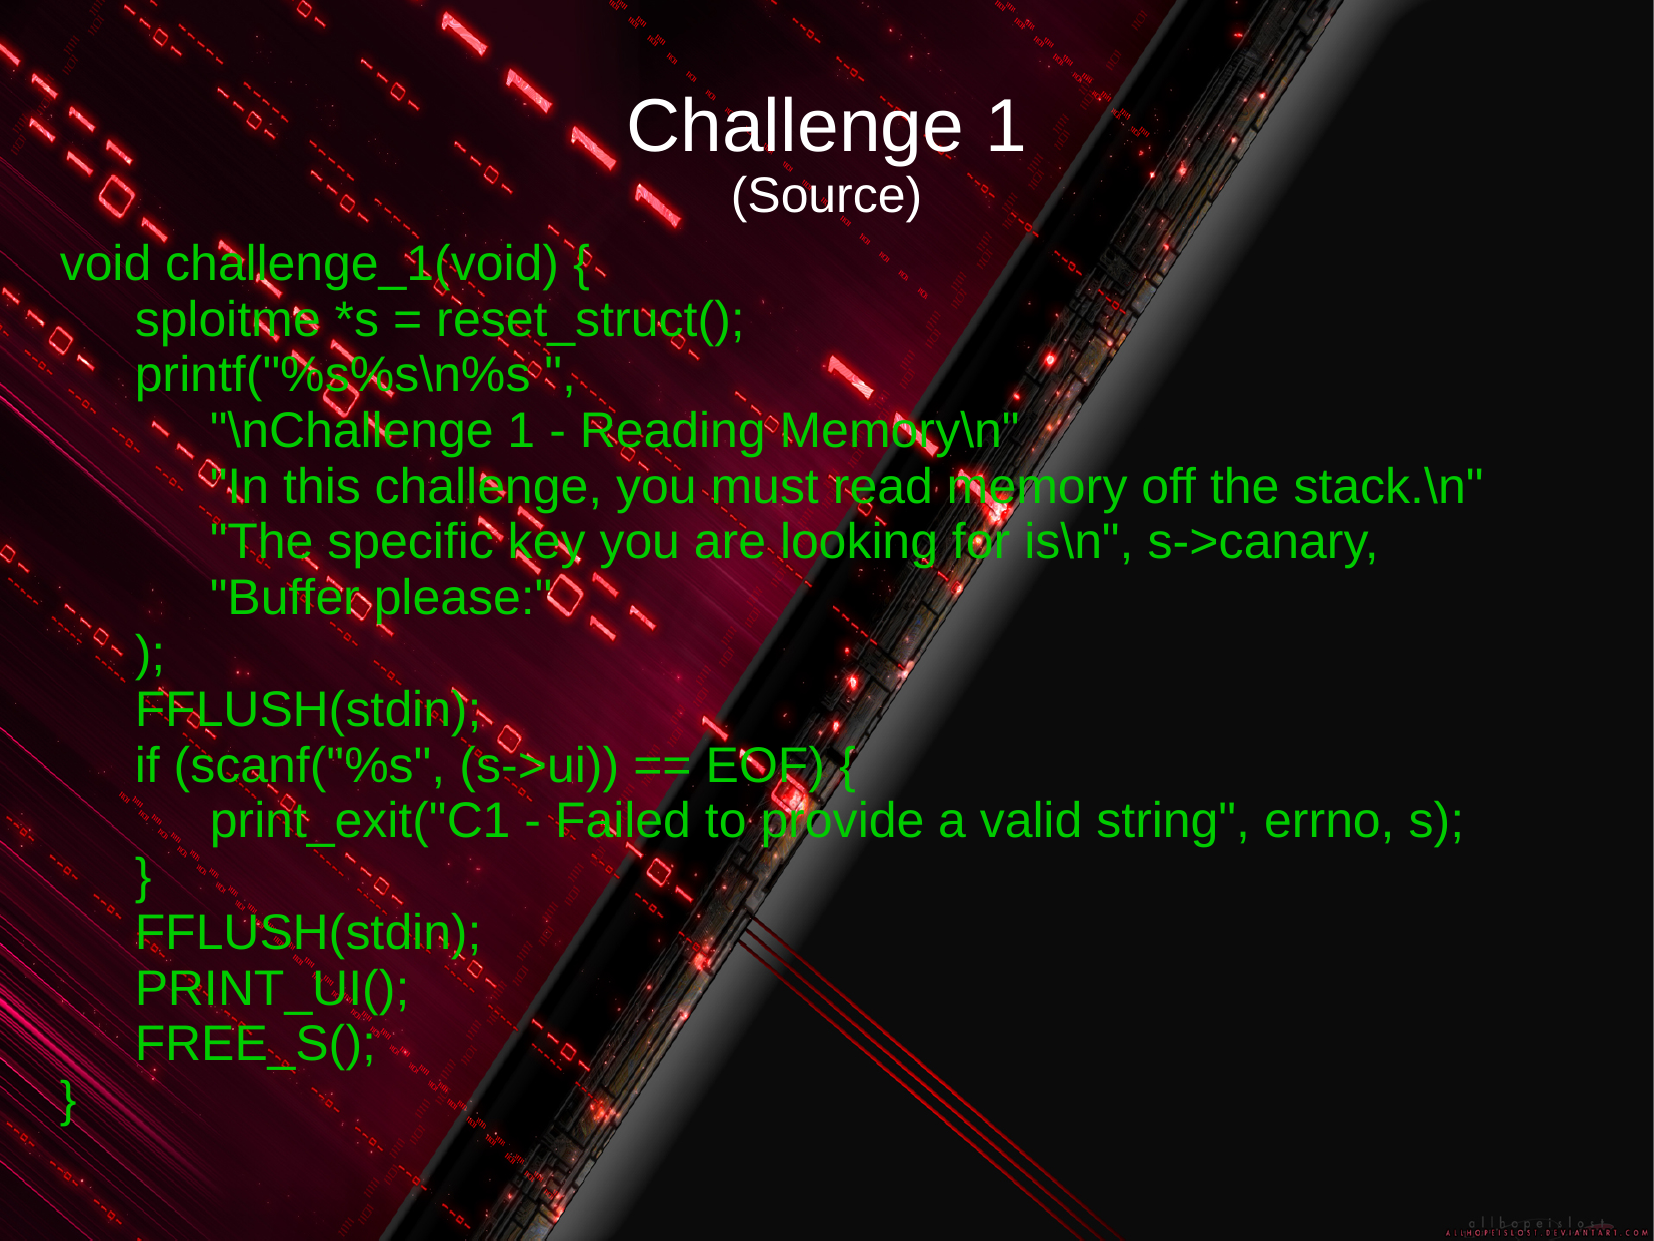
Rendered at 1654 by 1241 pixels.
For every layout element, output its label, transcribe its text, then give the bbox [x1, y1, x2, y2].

title Challenge 1 (Source) [82, 49, 1571, 227]
picture [0, 0, 1654, 1241]
text_box void challenge_1(void) { sploitme *s = reset_struct(); printf("%s%s\n%s ", "\nChallenge 1 - Reading Memory\n" "In this challenge, you must read memory off the stack.\n" "The specific key you are looking for is\n", s->canary, "Buffer please:" ); FFLUSH(stdin); if (scanf("%s", (s->ui)) == EOF) { print_exit("C1 - Failed to provide a valid string", errno, s); } FFLUSH(stdin); PRINT_UI(); FREE_S(); } [44, 227, 1620, 1177]
